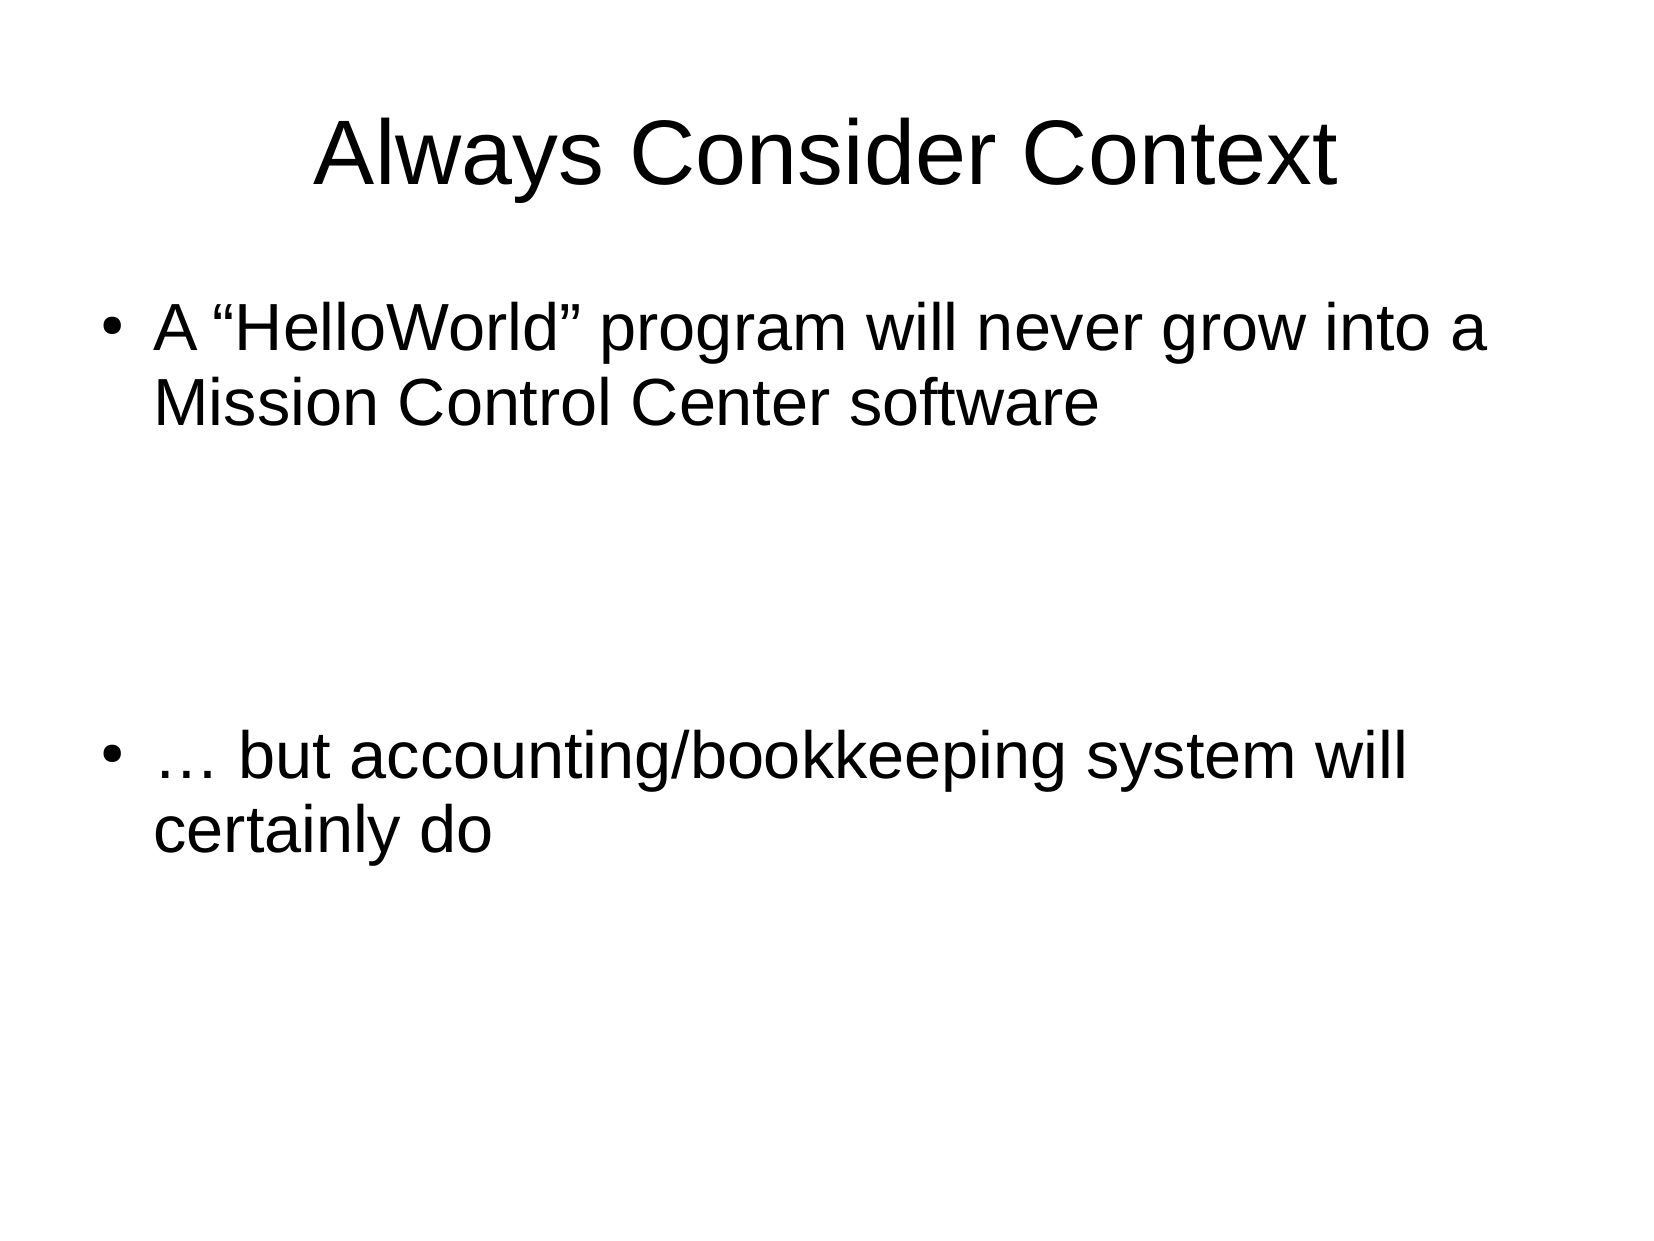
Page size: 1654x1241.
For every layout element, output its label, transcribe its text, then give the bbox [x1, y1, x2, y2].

list A “HelloWorld” program will never grow into a Mission Control Center software [82, 290, 1571, 681]
title Always Consider Context [82, 49, 1571, 257]
list … but accounting/bookkeeping system will certainly do [82, 717, 1571, 1109]
